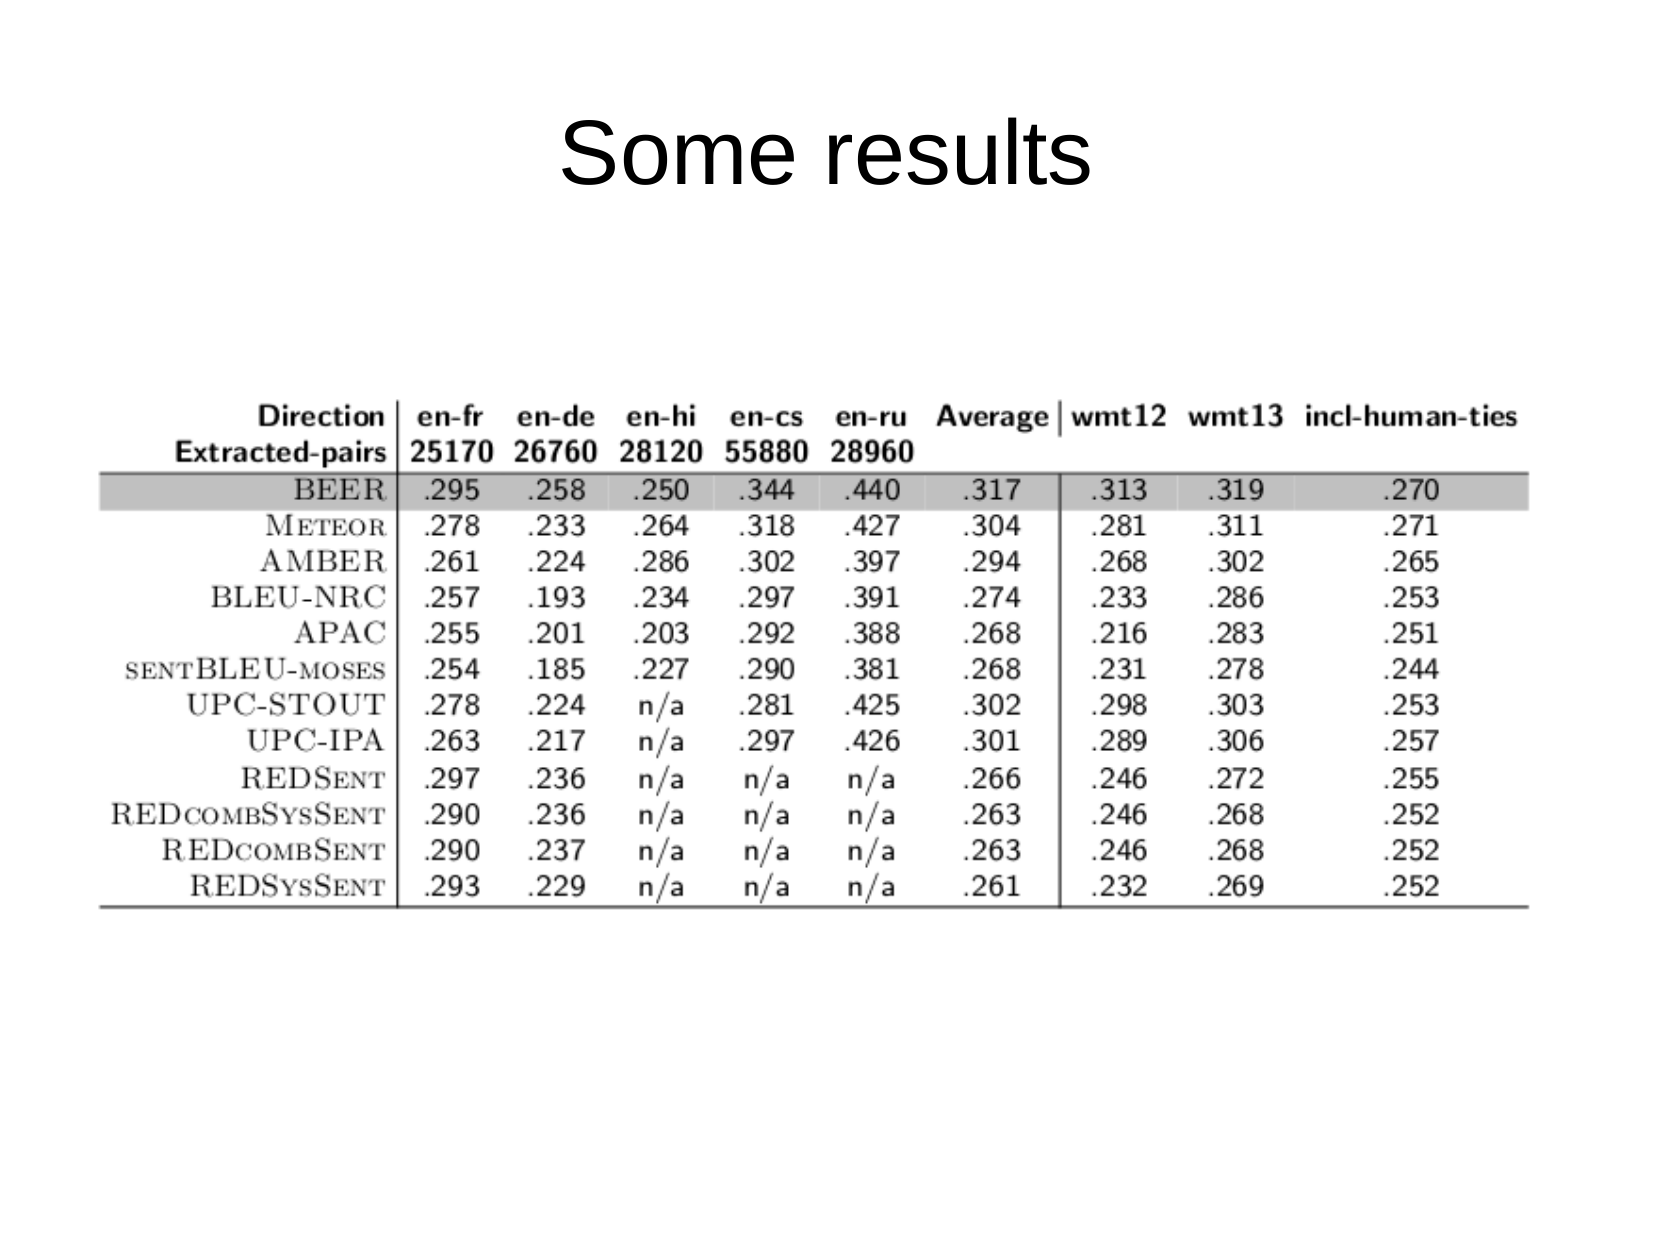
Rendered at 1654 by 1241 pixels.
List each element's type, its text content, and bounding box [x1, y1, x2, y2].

title Some results [82, 49, 1571, 257]
picture [82, 366, 1571, 934]
